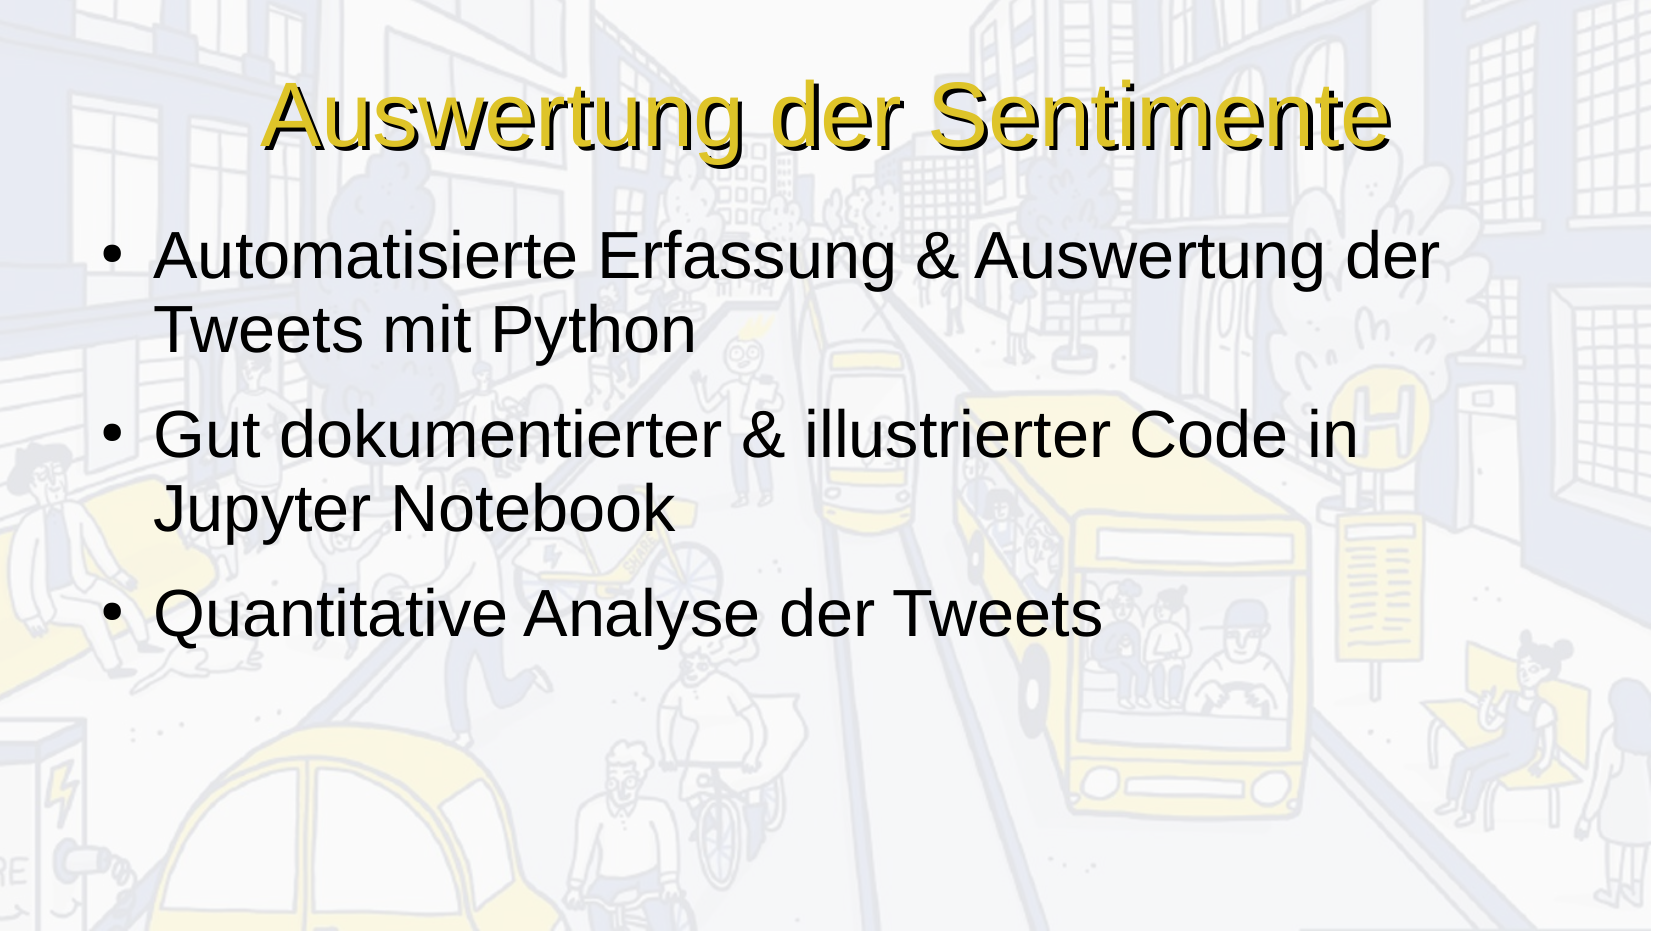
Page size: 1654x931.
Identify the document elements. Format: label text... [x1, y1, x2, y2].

list Automatisierte Erfassung & Auswertung der Tweets mit Python Gut dokumentierter & illustrierter Code in Jupyter Notebook Quantitative Analyse der Tweets [82, 217, 1571, 758]
title Auswertung der Sentimente [82, 37, 1571, 193]
picture [0, 0, 1651, 931]
